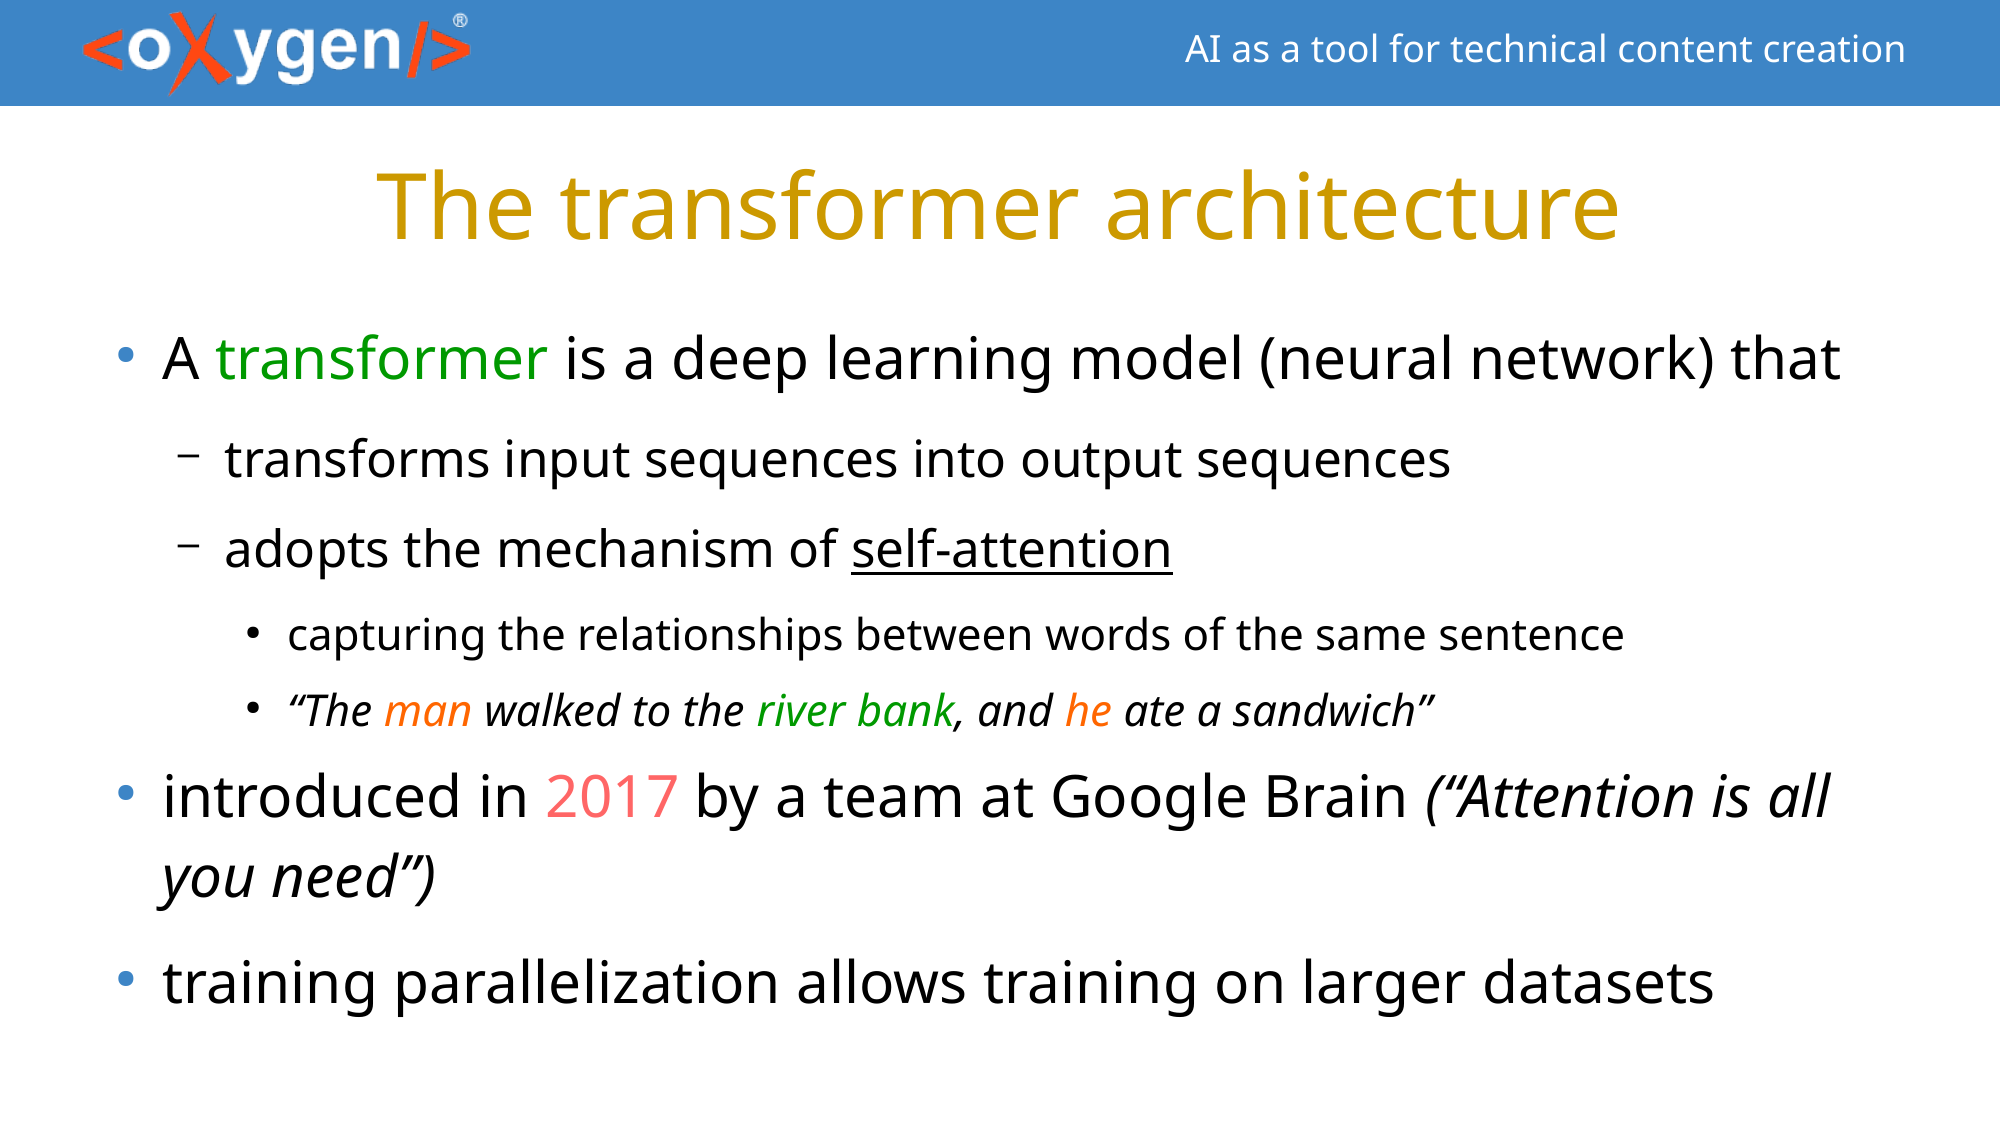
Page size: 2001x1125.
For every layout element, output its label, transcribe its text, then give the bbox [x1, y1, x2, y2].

list A transformer is a deep learning model (neural network) that transforms input sequences into output sequences adopts the mechanism of self-attention capturing the relationships between words of the same sentence “The man walked to the river bank, and he ate a sandwich” introduced in 2017 by a team at Google Brain (“Attention is all you need”) training parallelization allows training on larger datasets [99, 316, 1900, 1083]
picture [75, 0, 488, 106]
title The transformer architecture [99, 109, 1900, 298]
